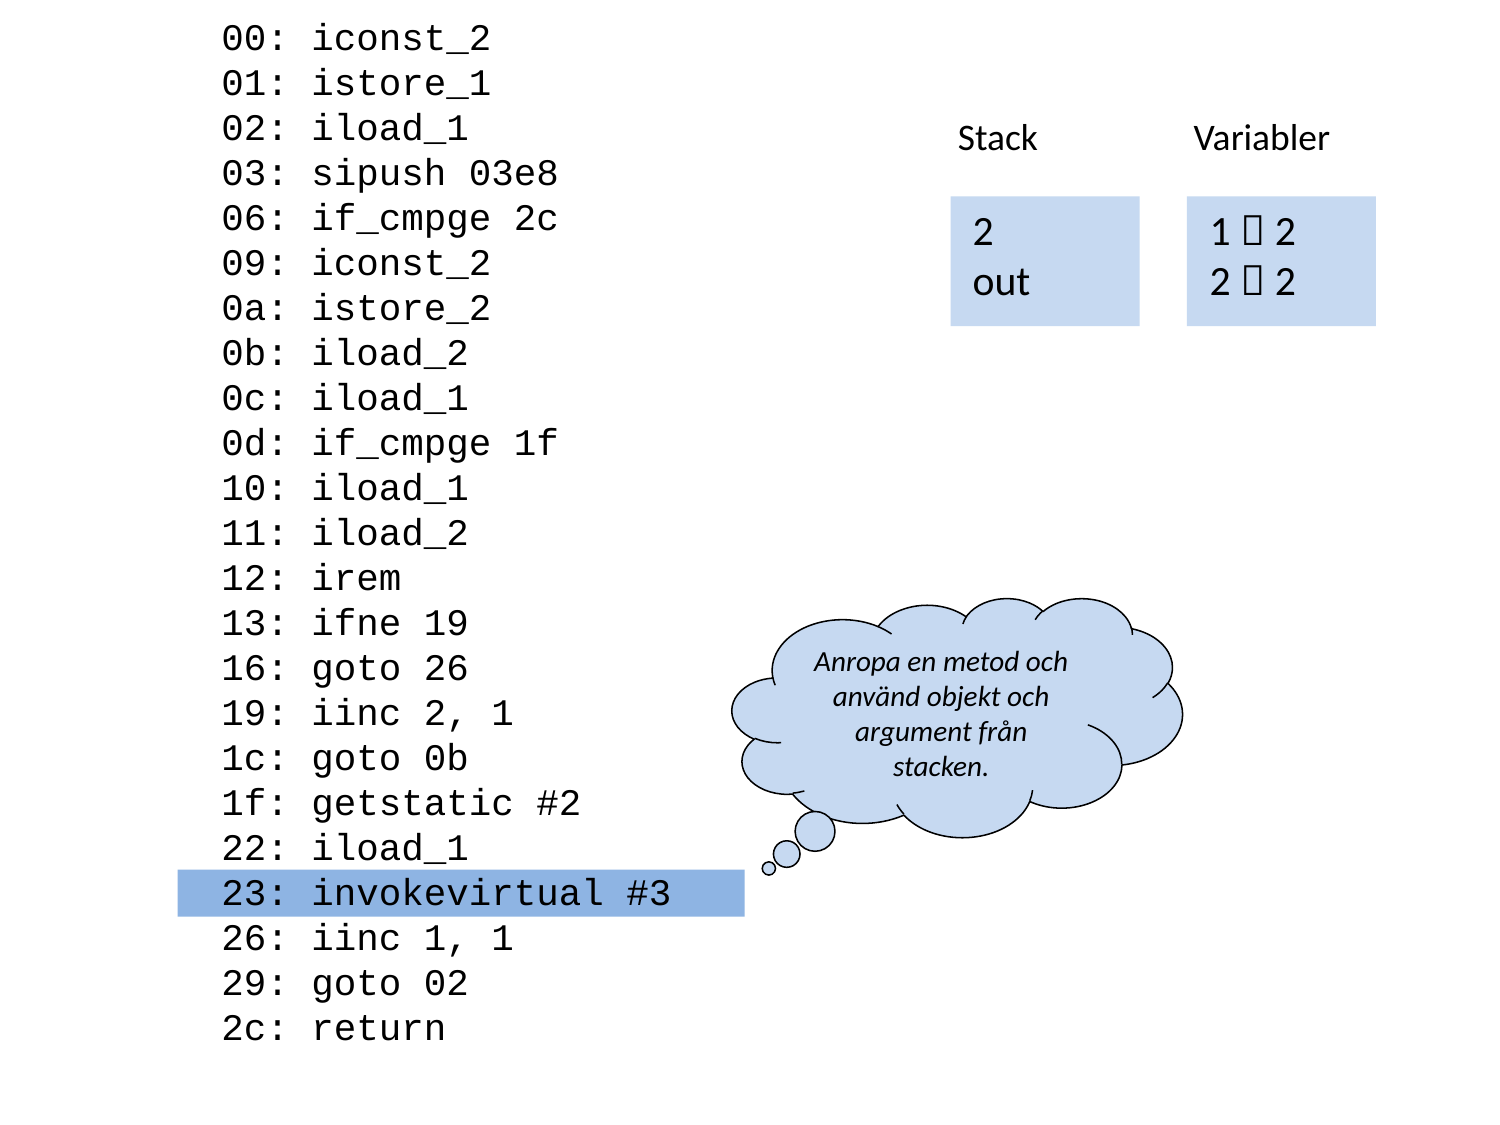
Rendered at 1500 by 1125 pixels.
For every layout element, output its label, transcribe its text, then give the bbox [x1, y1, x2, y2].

text_box 2 out [957, 196, 1046, 312]
text_box Anropa en metod och använd objekt och argument från stacken. [731, 598, 1183, 852]
text_box [950, 196, 1140, 327]
text_box [177, 869, 206, 917]
text_box Stack [943, 105, 1053, 165]
text_box [703, 869, 745, 917]
text_box [1186, 196, 1376, 327]
text_box 00: iconst_2 01: istore_1 02: iload_1 03: sipush 03e8 06: if_cmpge 2c 09: iconst_2 0a: istore_2 0b: iload_2 0c: iload_1 0d: if_cmpge 1f 10: iload_1 11: iload_2 12: irem 13: ifne 19 16: goto 26 19: iinc 2, 1 1c: goto 0b 1f: getstatic #2 22: iload_1 23: invokevirtual #3 26: iinc 1, 1 29: goto 02 2c: return [206, 5, 703, 1056]
text_box Variabler [1178, 105, 1345, 165]
text_box 1  2 2  2 [1194, 196, 1328, 312]
